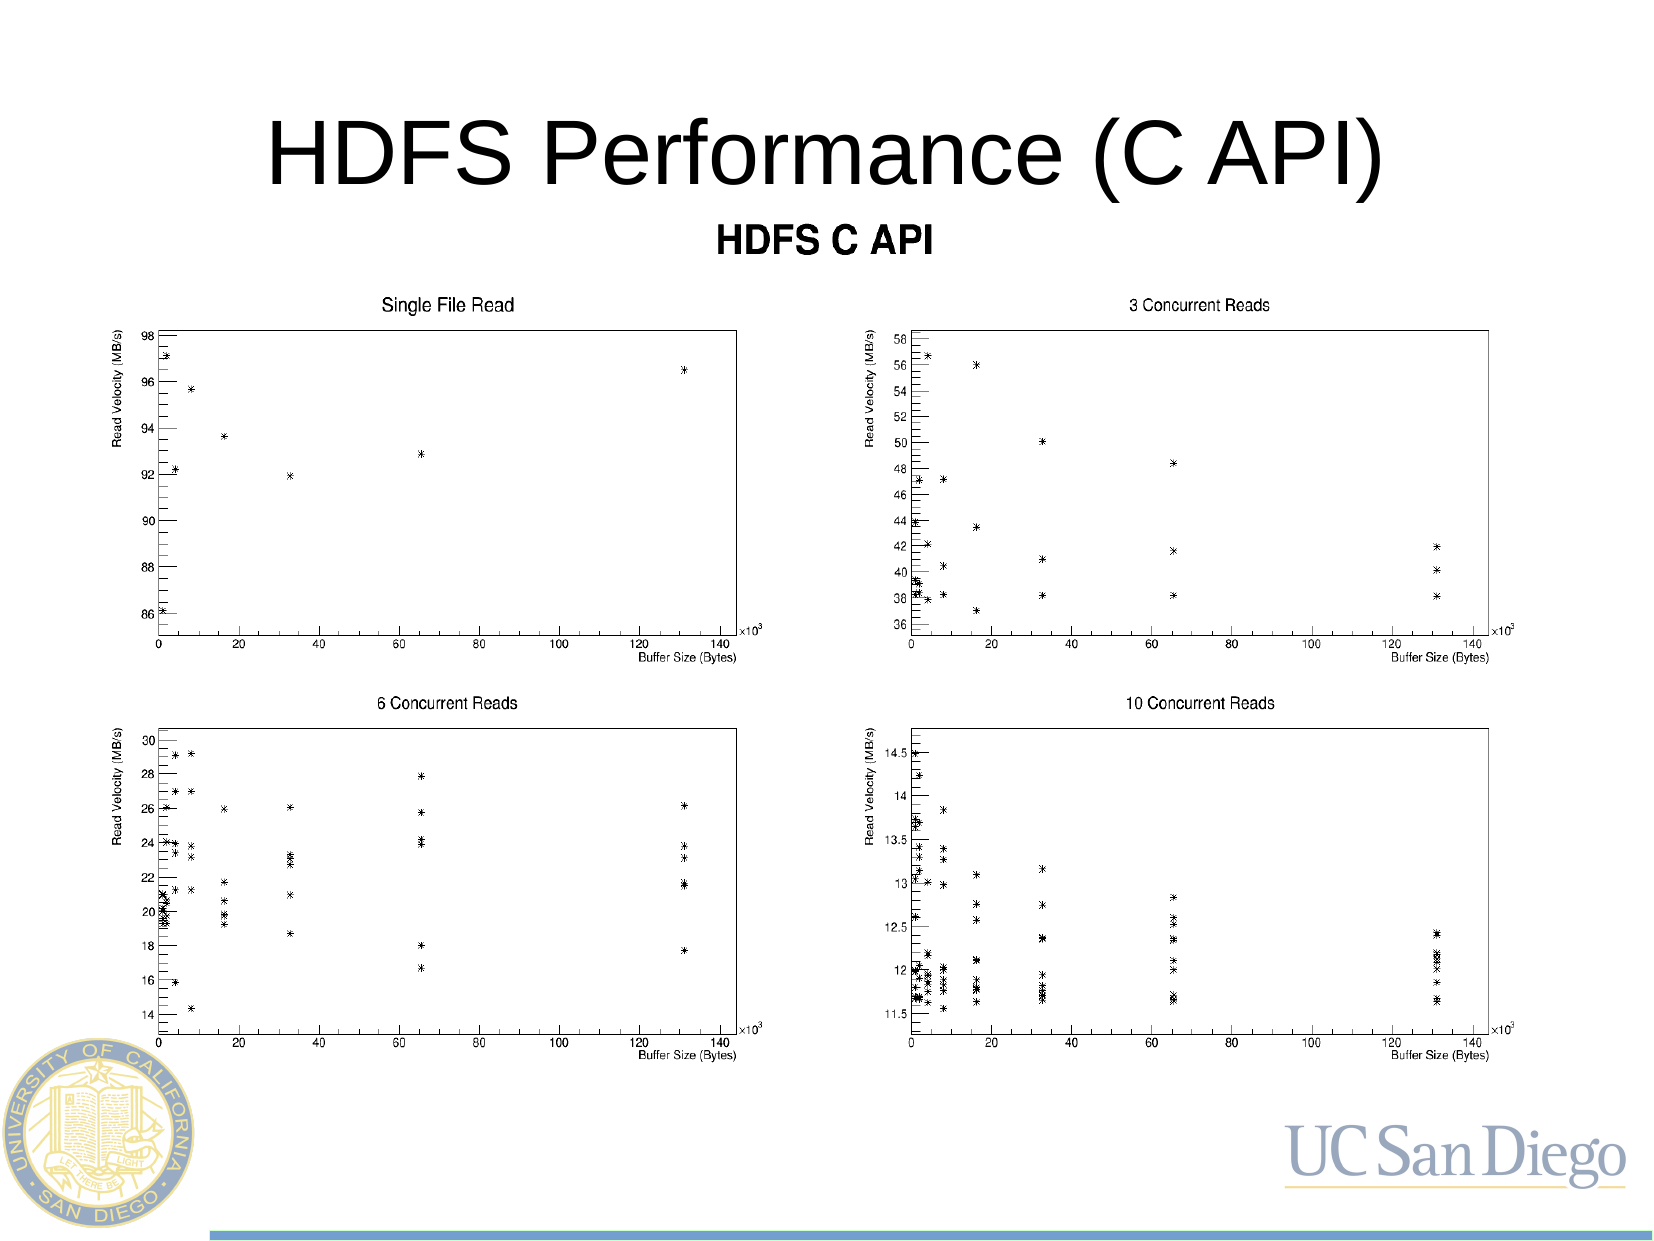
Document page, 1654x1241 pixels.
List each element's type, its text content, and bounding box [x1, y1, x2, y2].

picture [1253, 1089, 1653, 1230]
picture [0, 195, 1576, 1231]
title HDFS Performance (C API) [82, 49, 1571, 257]
text_box [209, 1230, 1653, 1241]
